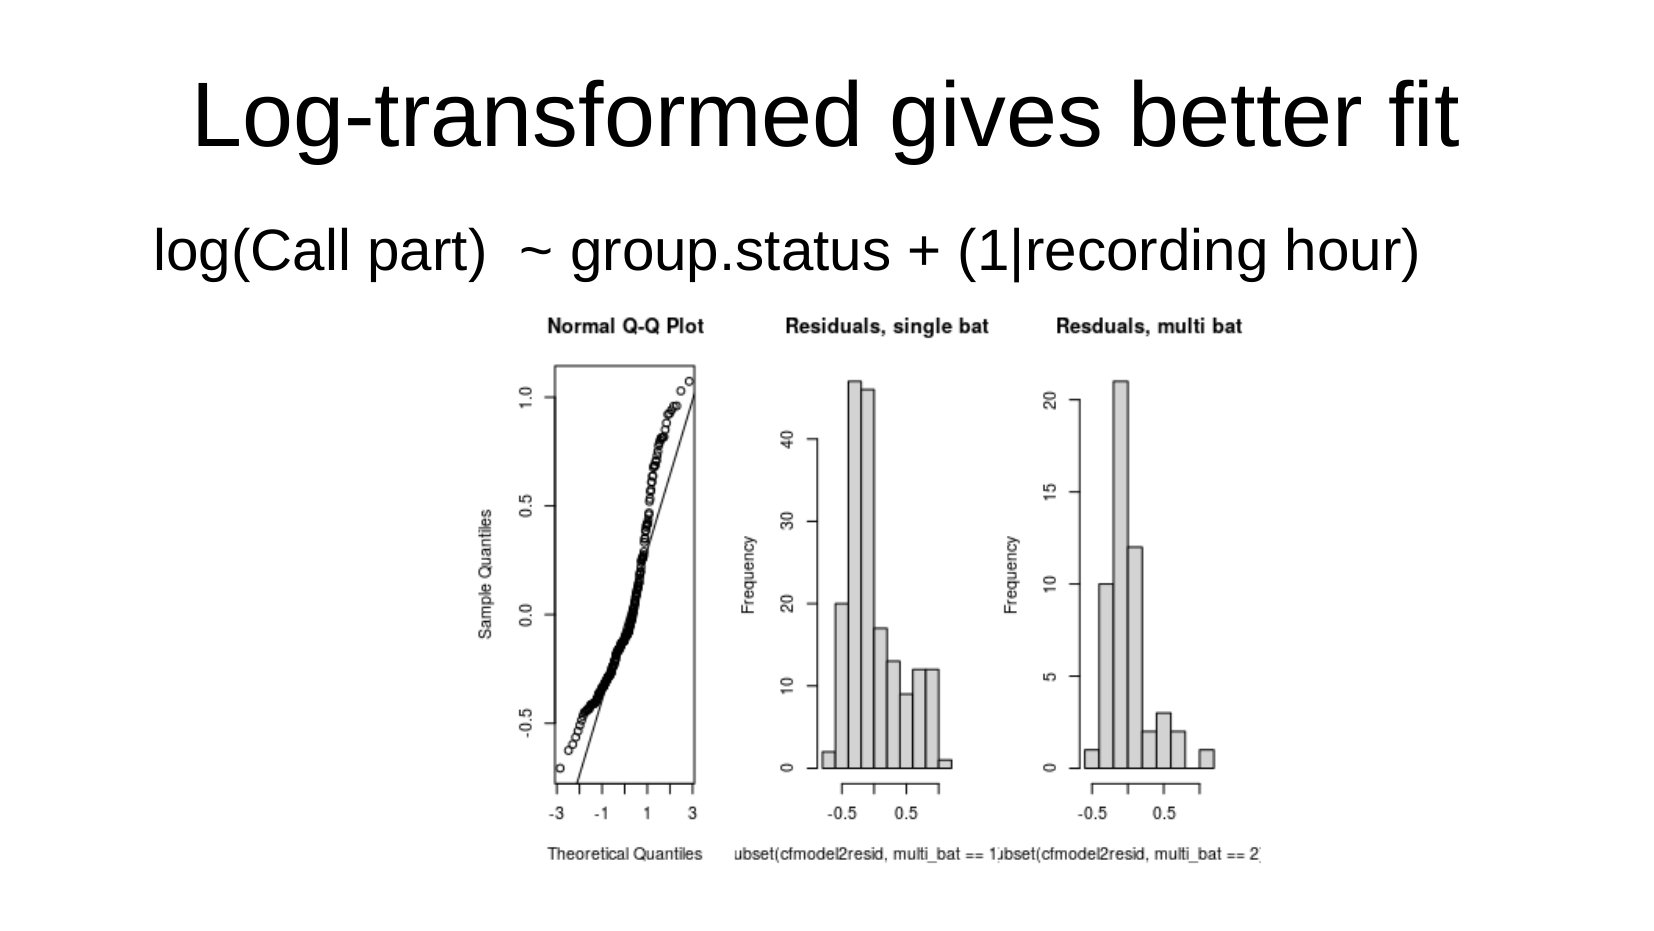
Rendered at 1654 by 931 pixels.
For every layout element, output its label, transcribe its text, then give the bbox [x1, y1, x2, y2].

list log(Call part) ~ group.status + (1|recording hour) [82, 217, 1571, 286]
picture [474, 285, 1261, 886]
title Log-transformed gives better fit [82, 37, 1571, 193]
